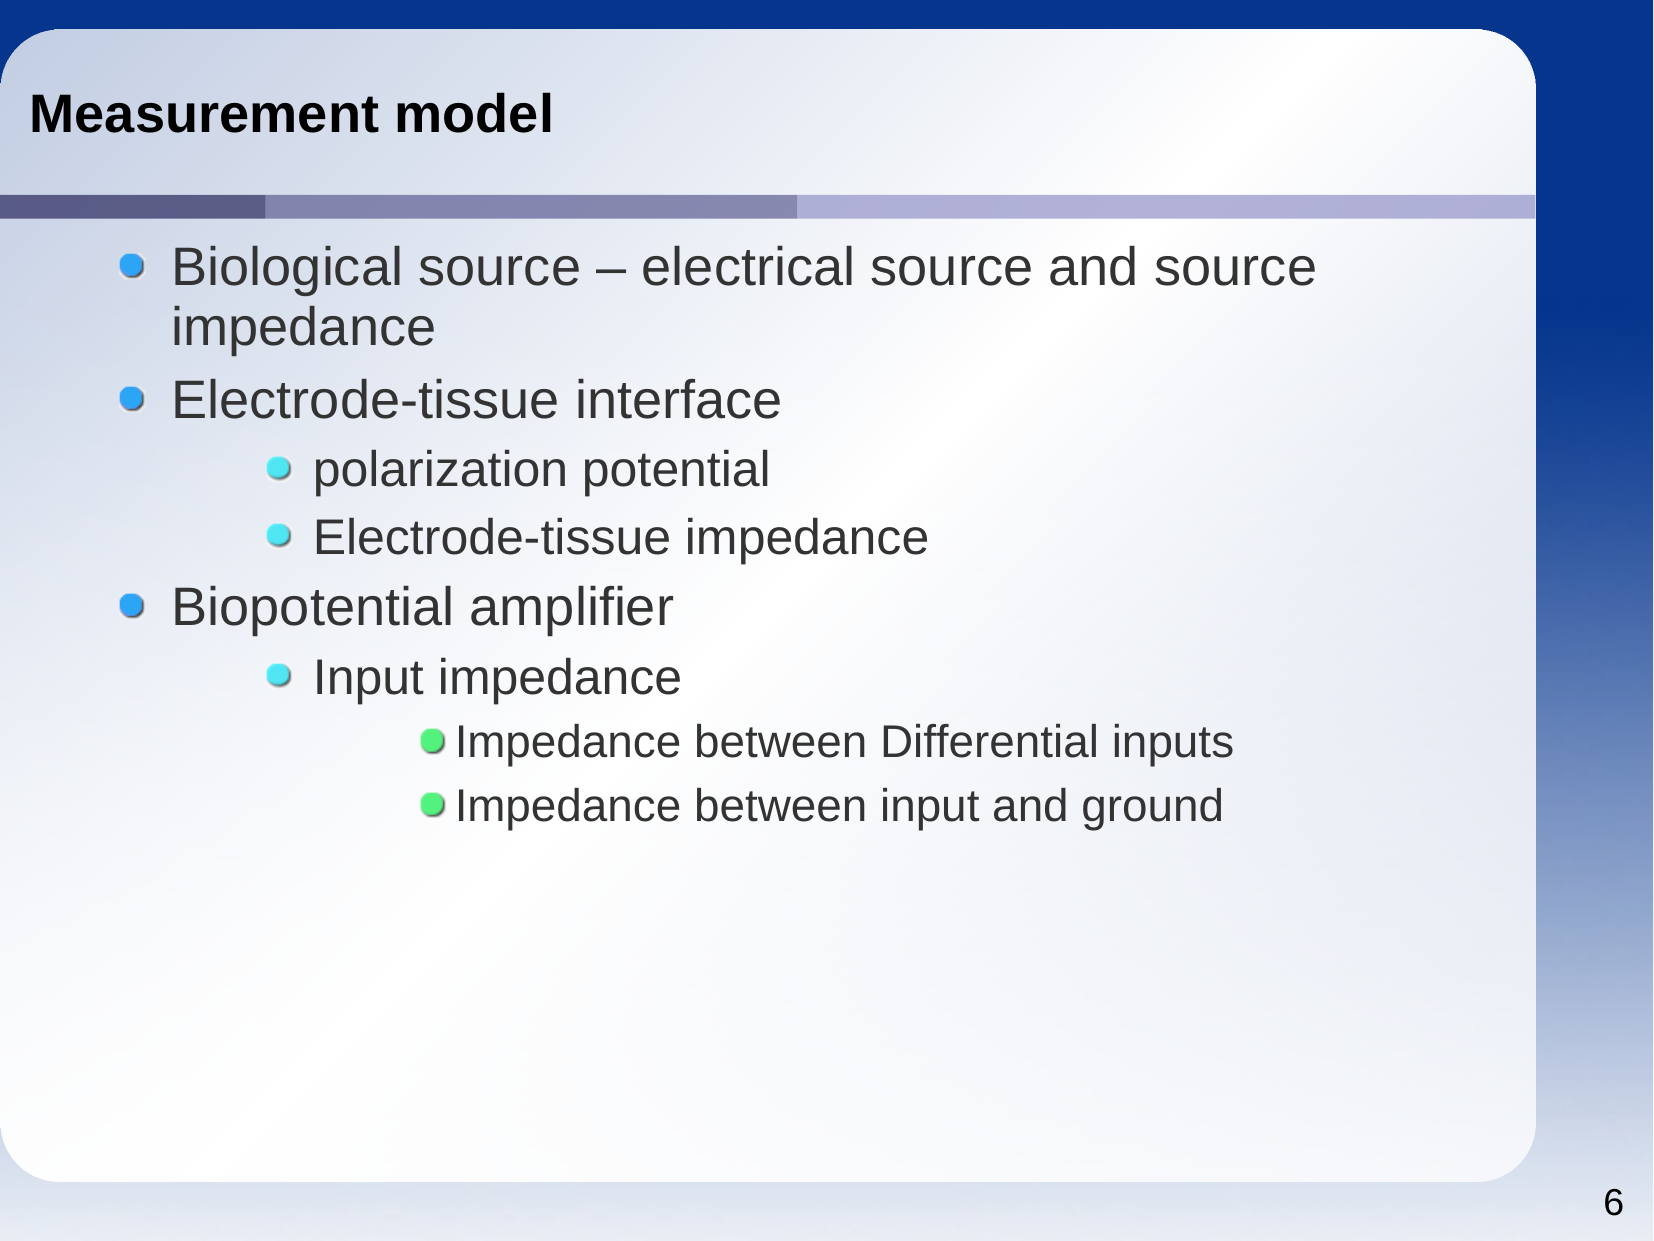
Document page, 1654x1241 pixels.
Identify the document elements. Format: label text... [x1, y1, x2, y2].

list Biological source – electrical source and source impedance Electrode-tissue interface polarization potential Electrode-tissue impedance Biopotential amplifier Input impedance Impedance between Differential inputs Impedance between input and ground [29, 236, 1506, 1152]
title Measurement model [29, 49, 1506, 178]
picture [0, 0, 1654, 1241]
